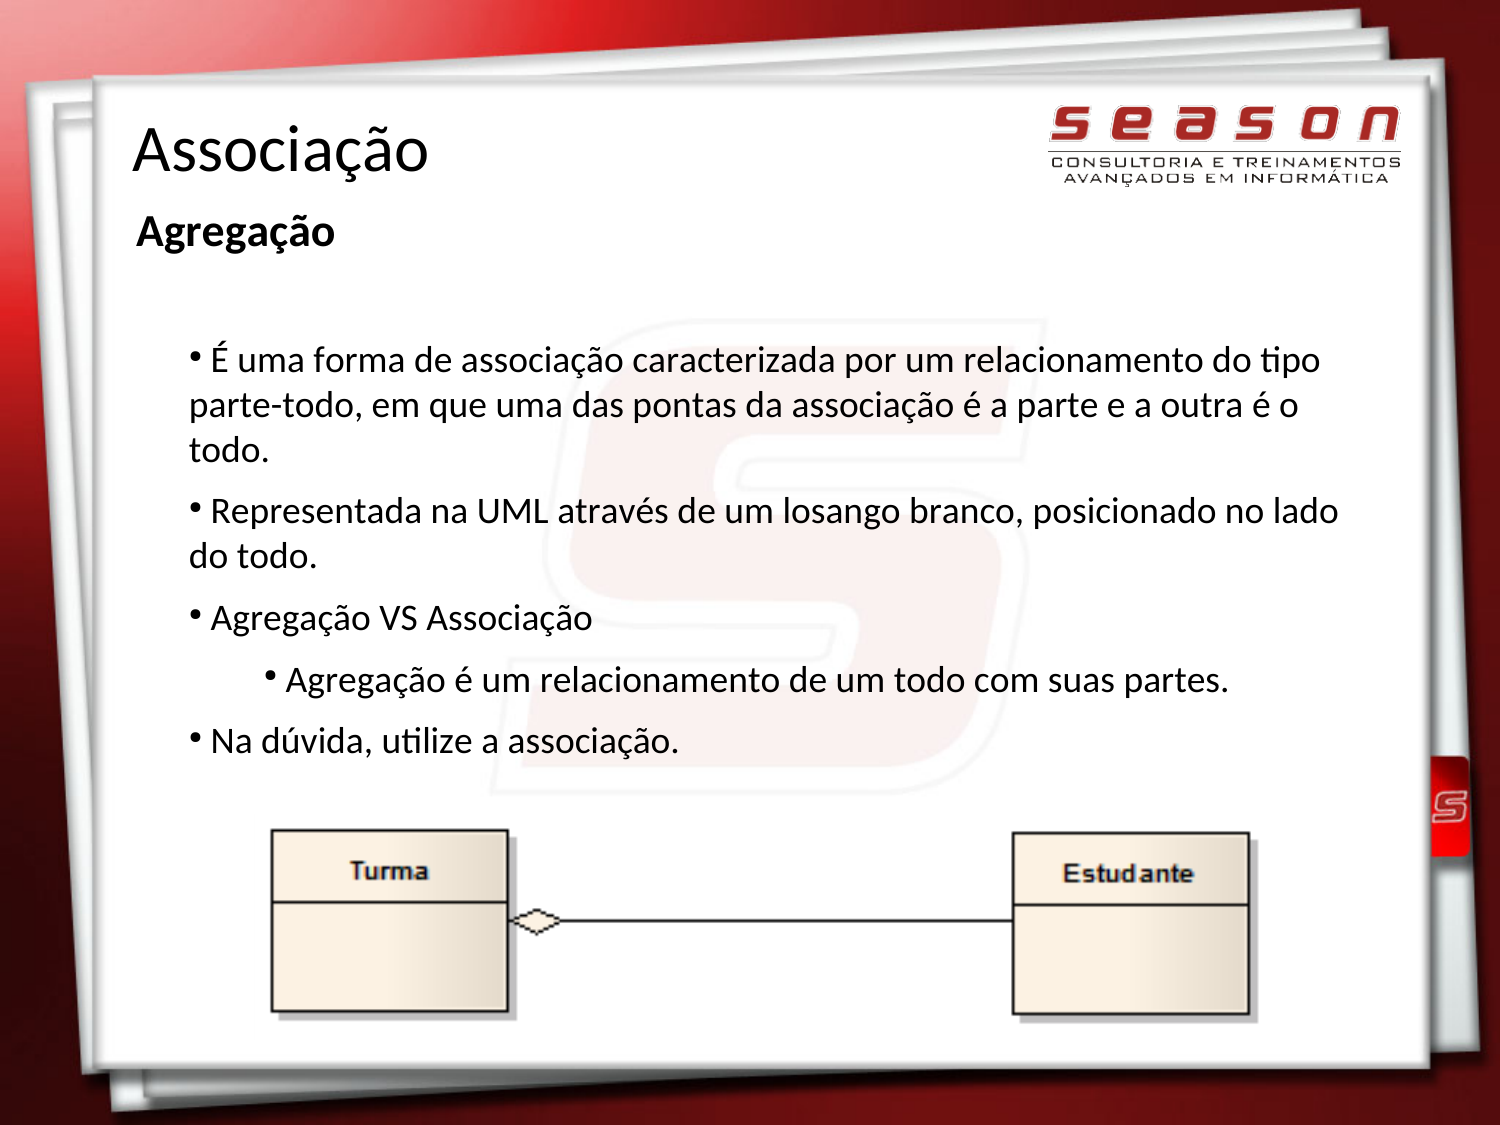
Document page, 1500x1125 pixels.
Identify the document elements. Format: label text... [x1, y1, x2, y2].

text_box Agregação [119, 200, 1240, 256]
title Associação [118, 33, 1394, 257]
picture [0, 0, 1500, 1125]
text_box É uma forma de associação caracterizada por um relacionamento do tipo parte-todo, em que uma das pontas da associação é a parte e a outra é o todo. Representada na UML através de um losango branco, posicionado no lado do todo. Agregação VS Associação Agregação é um relacionamento de um todo com suas partes. Na dúvida, utilize a associação. [188, 304, 1359, 792]
